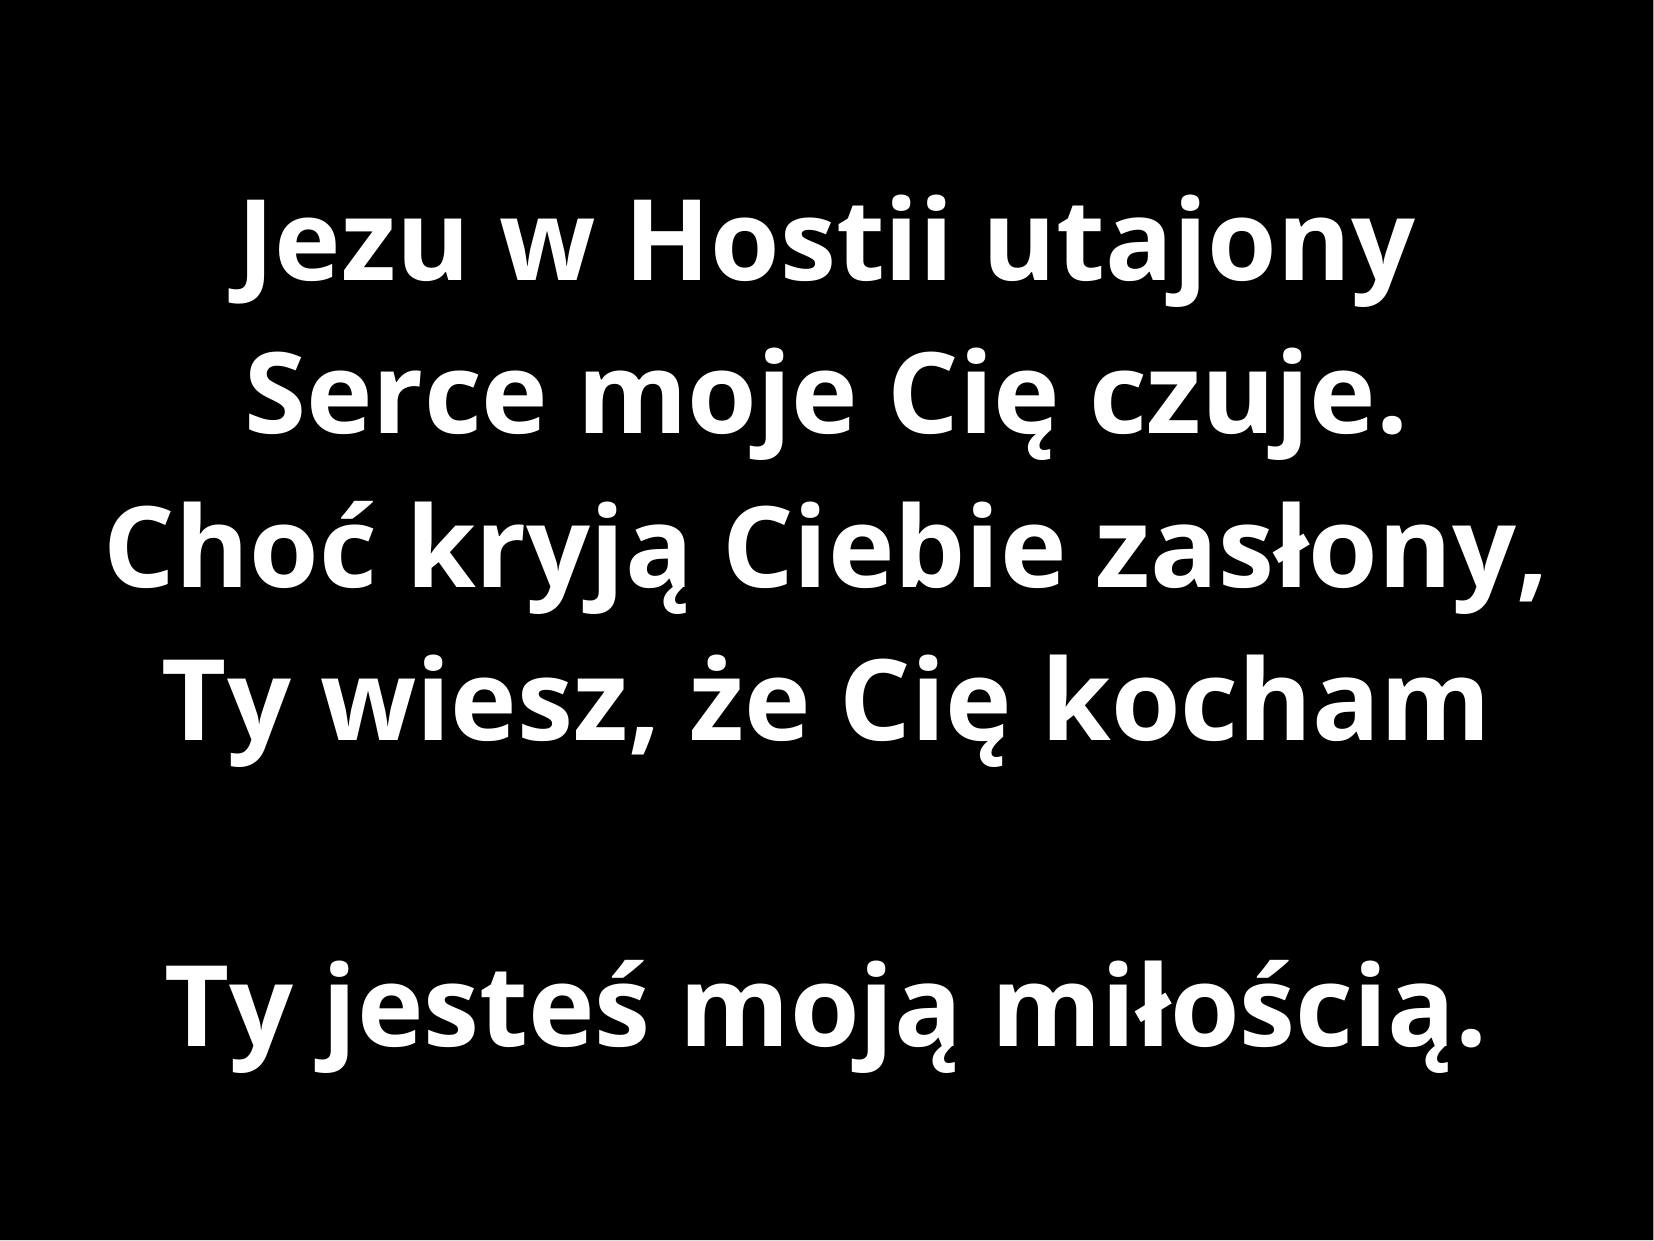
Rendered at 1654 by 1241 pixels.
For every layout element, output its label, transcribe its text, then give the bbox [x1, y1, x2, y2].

title Jezu w Hostii utajony Serce moje Cię czuje. Choć kryją Ciebie zasłony, Ty wiesz, że Cię kocham Ty jesteś moją miłością. [0, 0, 1654, 1241]
